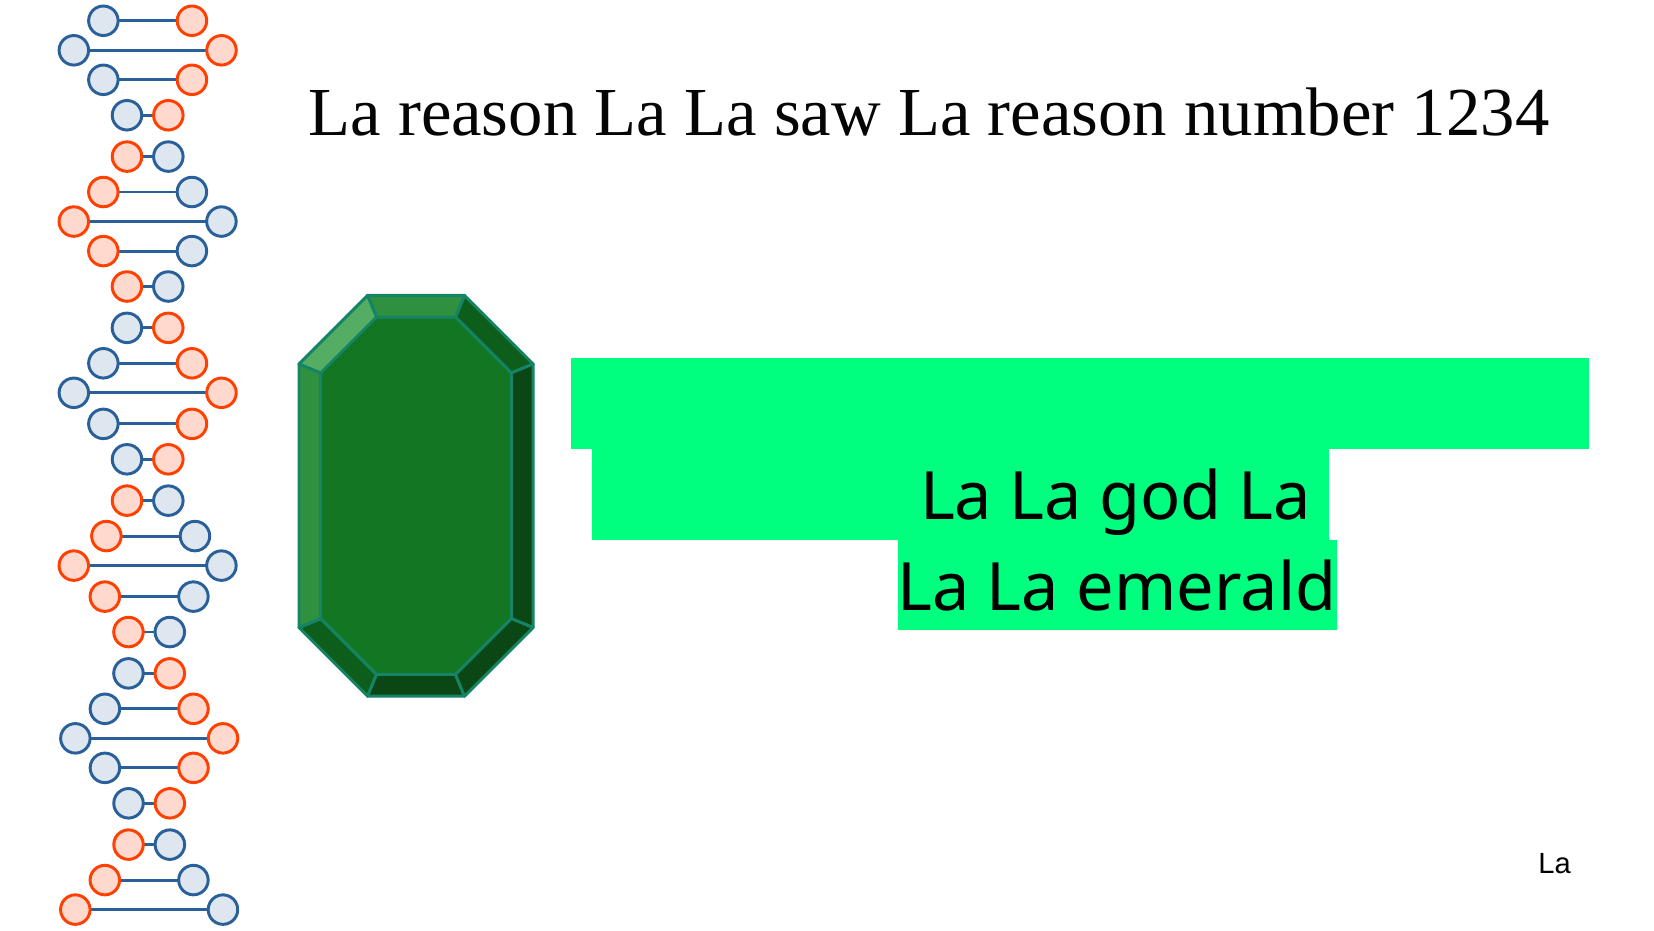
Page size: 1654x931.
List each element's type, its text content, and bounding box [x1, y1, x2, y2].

text_box [299, 295, 534, 697]
title La reason La La saw La reason number 1234 [265, 35, 1595, 189]
subtitle La La god La La La emerald [564, 224, 1595, 764]
